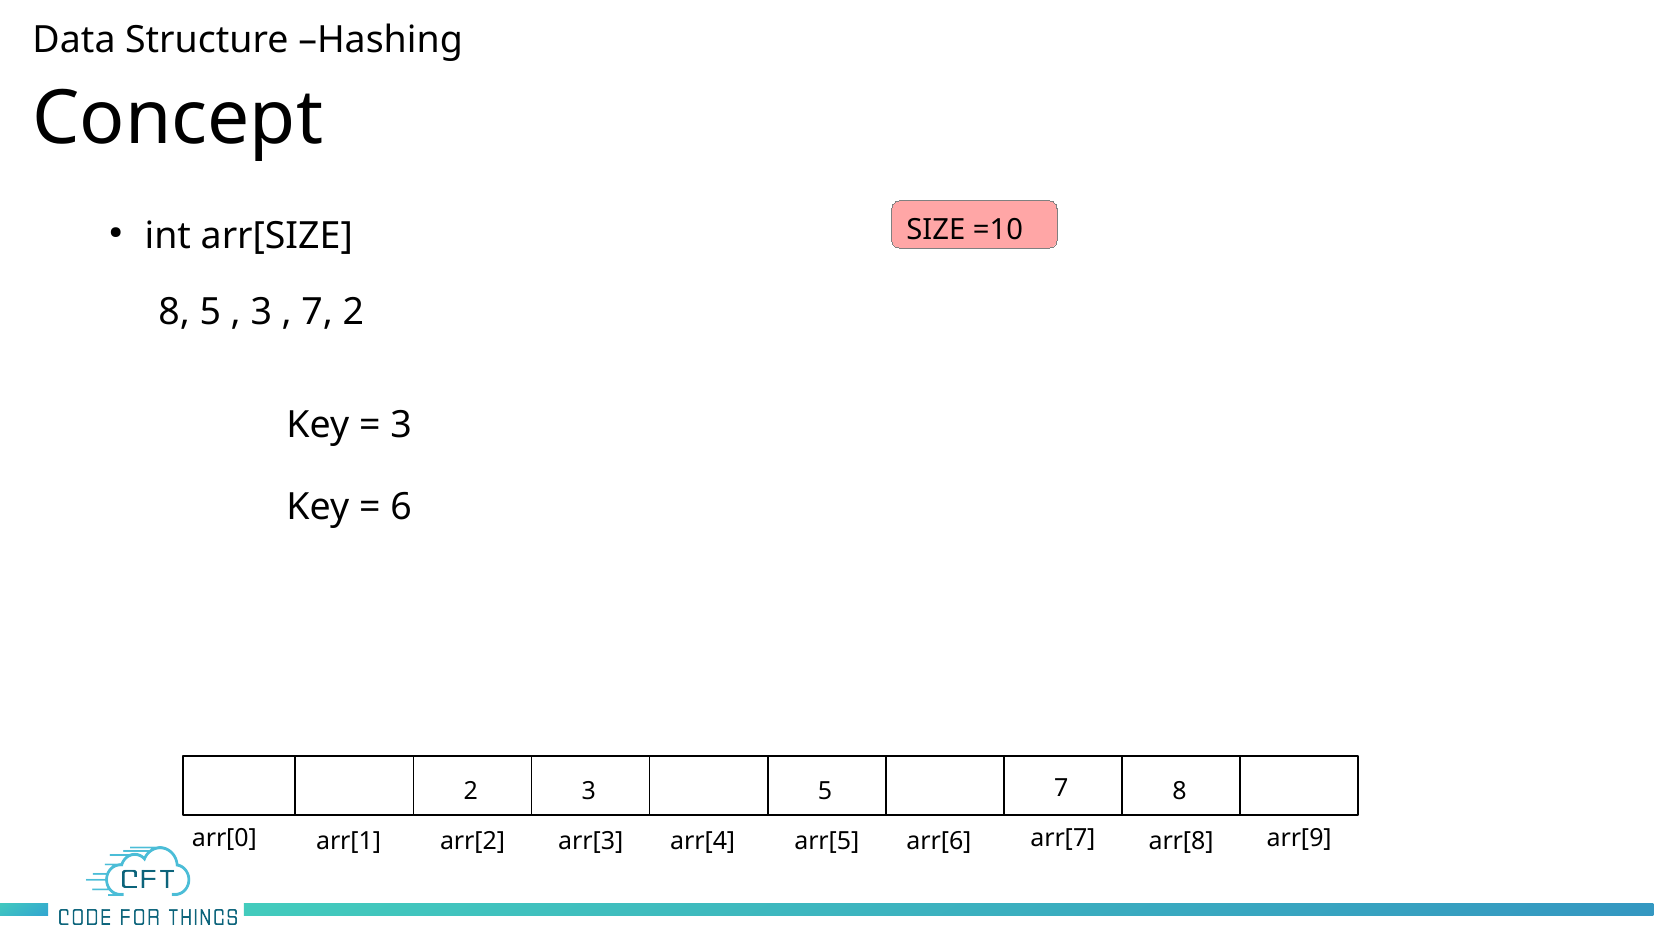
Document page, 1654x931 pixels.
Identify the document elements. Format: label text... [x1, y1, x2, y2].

text_box arr[8] [1133, 814, 1235, 860]
text_box arr[2] [425, 814, 526, 860]
text_box SIZE =10 [891, 200, 1058, 250]
text_box int arr[SIZE] [94, 200, 461, 266]
text_box arr[6] [891, 814, 993, 860]
title Data Structure –Hashing Concept [32, 12, 1184, 166]
text_box 3 [566, 764, 613, 810]
text_box arr[1] [301, 814, 402, 860]
text_box [183, 755, 1359, 815]
text_box 8, 5 , 3 , 7, 2 [88, 277, 520, 336]
text_box arr[3] [543, 814, 644, 860]
text_box 7 [1039, 762, 1087, 807]
text_box 8 [1157, 764, 1205, 810]
picture [59, 846, 237, 925]
text_box arr[7] [1015, 812, 1117, 857]
text_box arr[4] [655, 814, 756, 860]
text_box 5 [803, 764, 851, 810]
text_box Key = 6 [236, 472, 502, 531]
text_box arr[9] [1251, 812, 1353, 857]
text_box arr[0] [177, 812, 278, 857]
text_box Key = 3 [236, 389, 502, 449]
text_box 2 [448, 764, 495, 810]
text_box arr[5] [779, 814, 880, 860]
